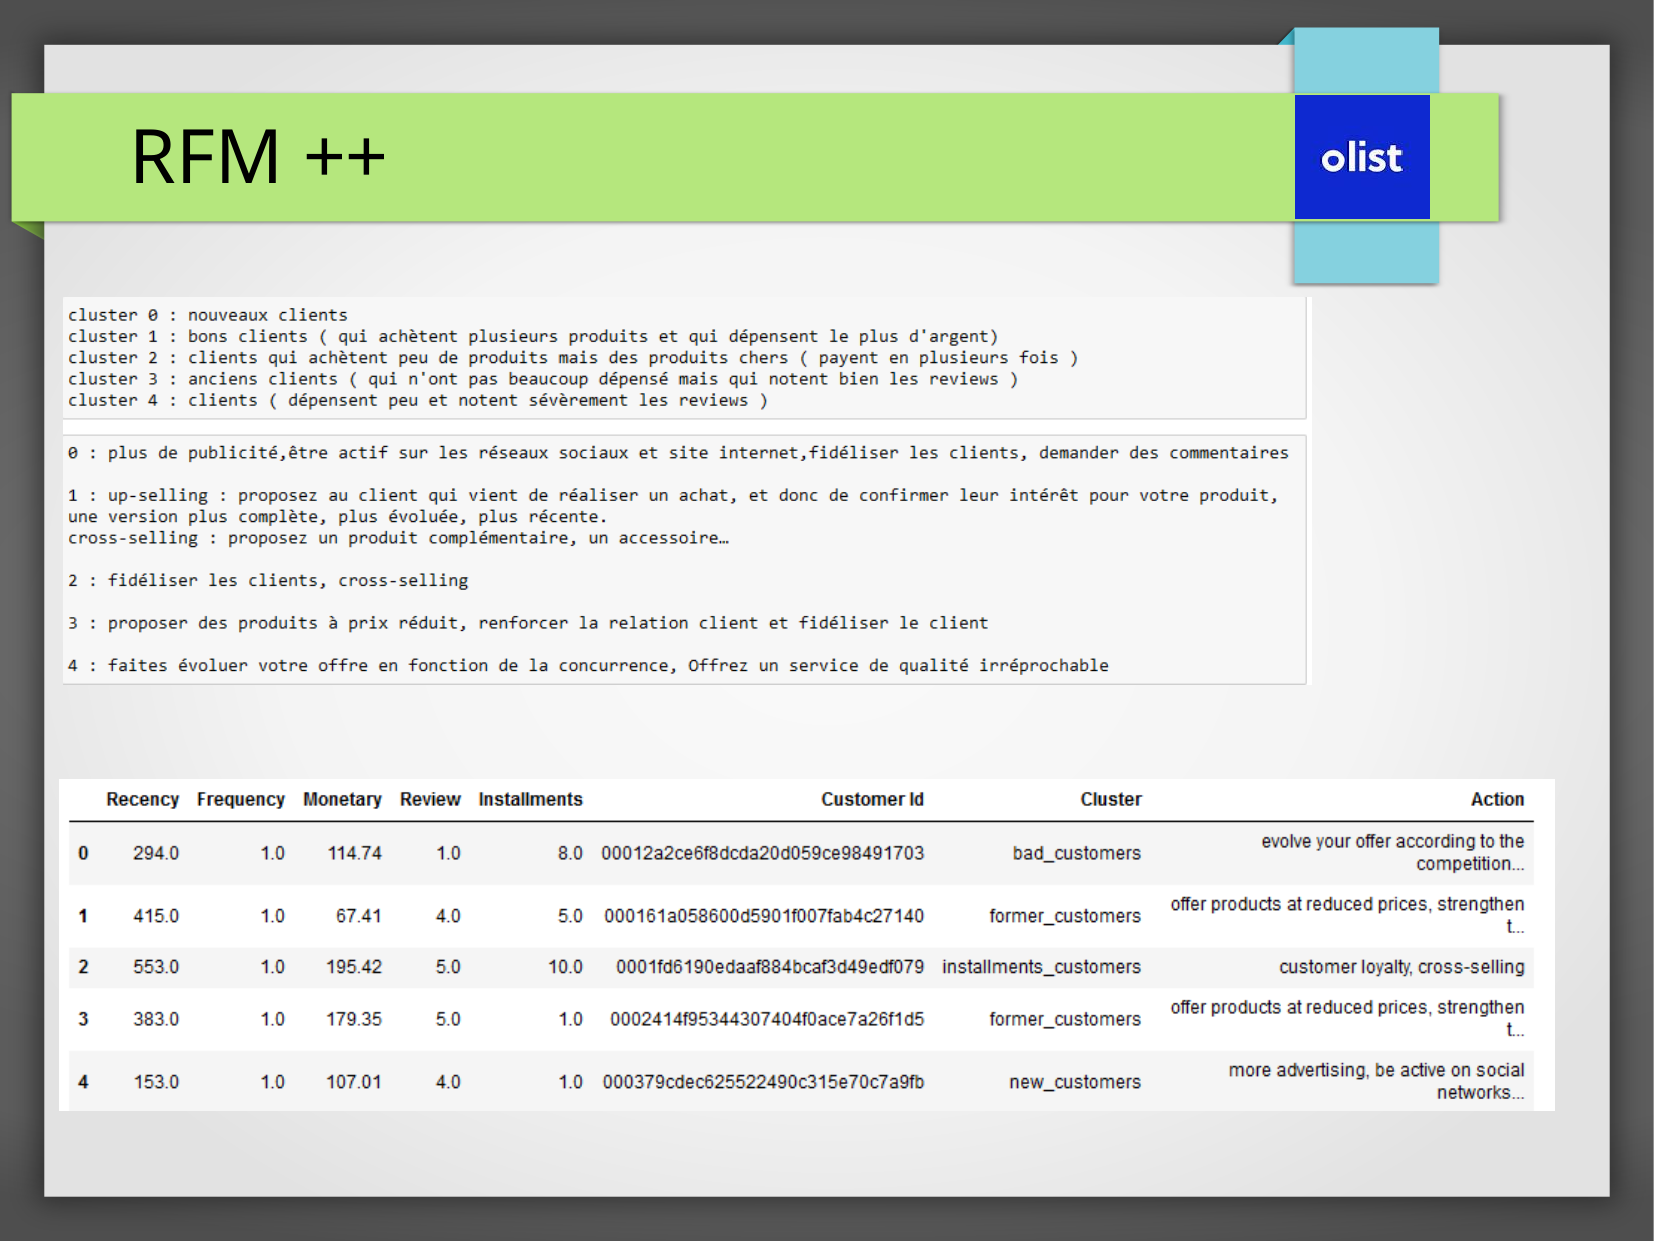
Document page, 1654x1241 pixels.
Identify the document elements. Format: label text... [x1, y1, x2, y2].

picture [0, 0, 1654, 1241]
title RFM ++ [129, 95, 1295, 214]
